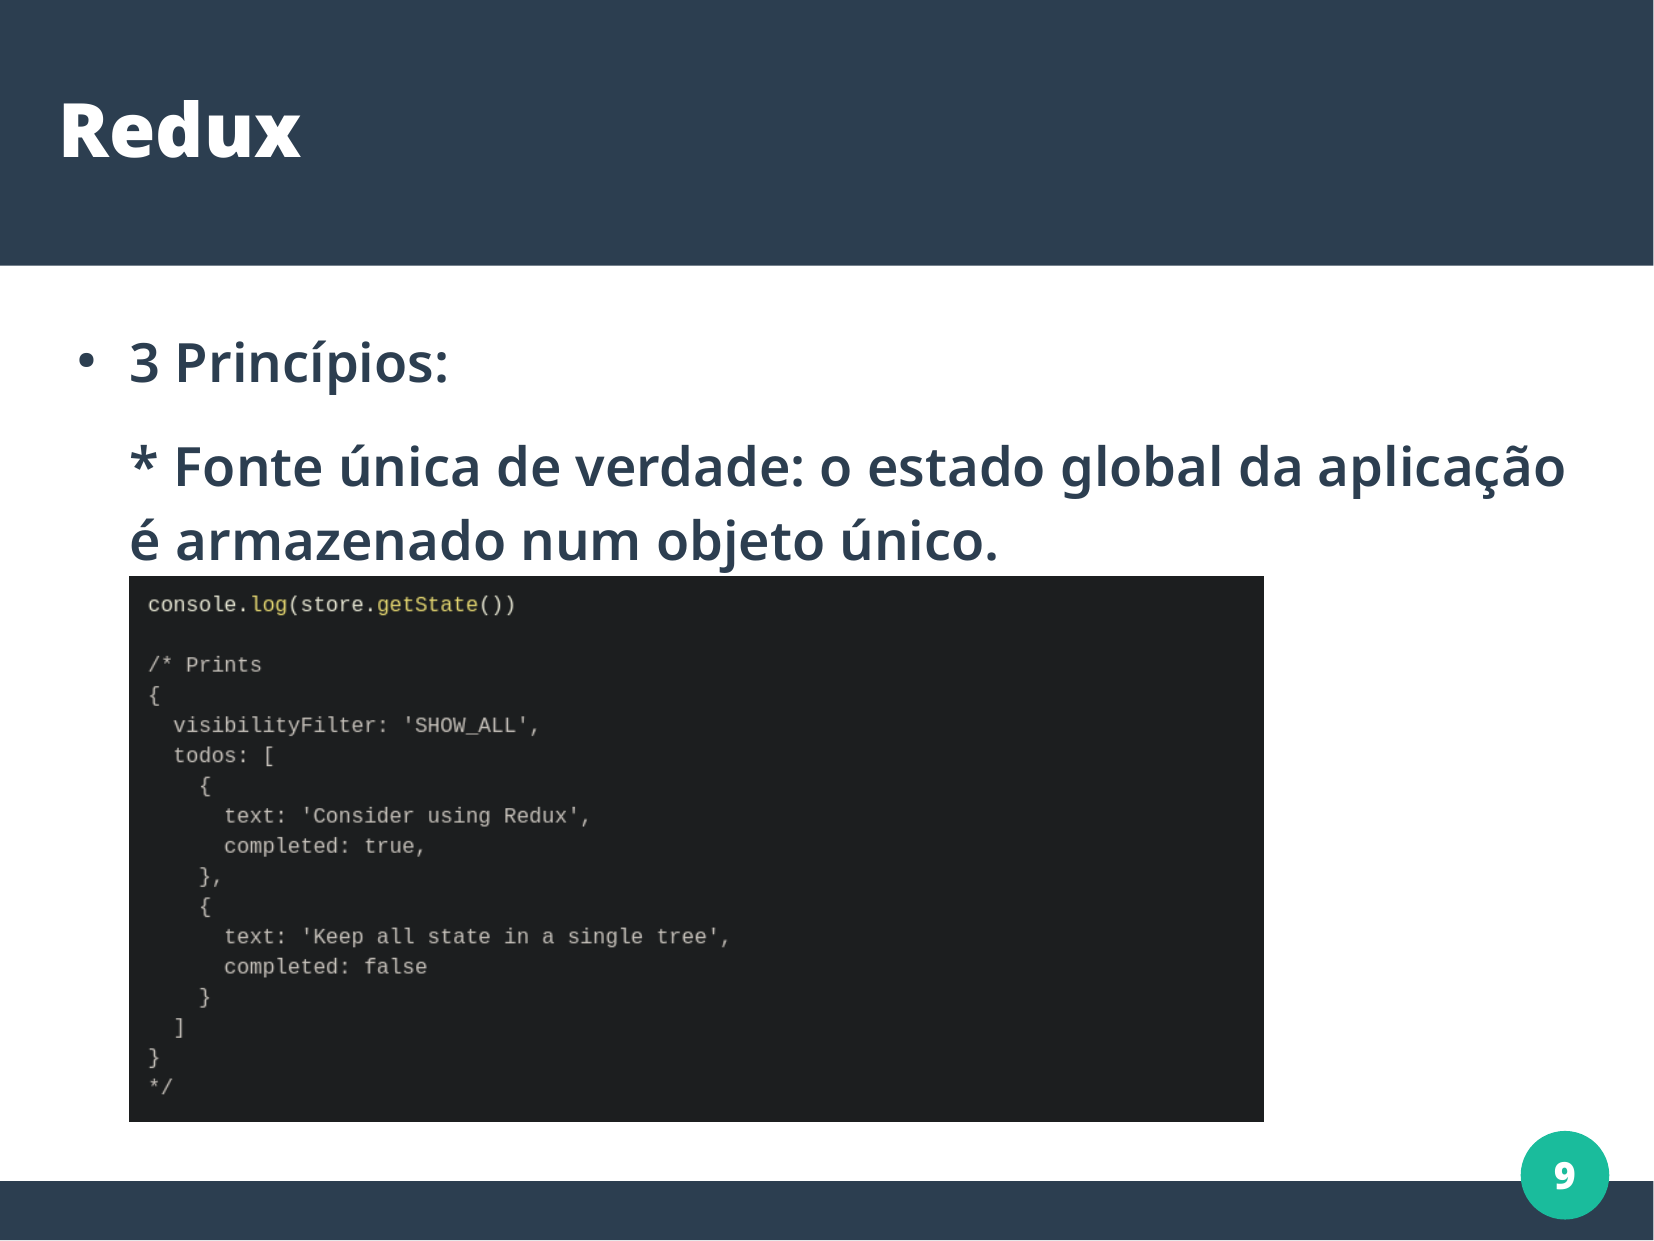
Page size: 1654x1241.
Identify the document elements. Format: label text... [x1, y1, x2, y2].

picture [129, 576, 1264, 1123]
title Redux [59, 49, 1595, 207]
list 3 Princípios: * Fonte única de verdade: o estado global da aplicação é armazenado num objeto único. [59, 324, 1595, 1152]
